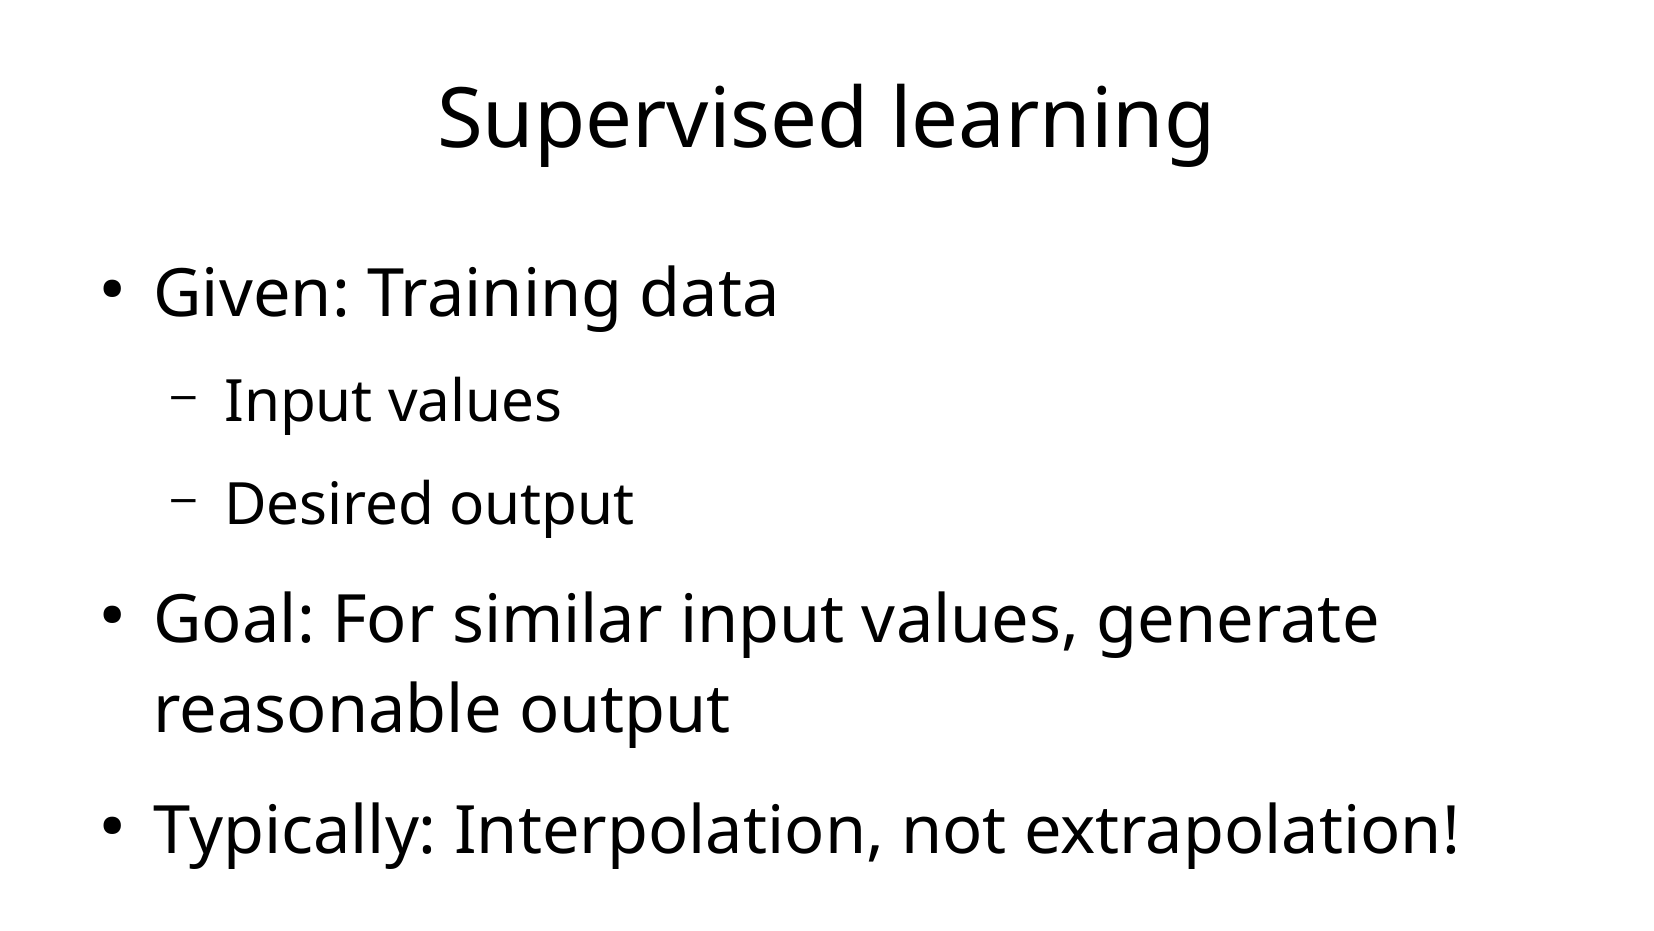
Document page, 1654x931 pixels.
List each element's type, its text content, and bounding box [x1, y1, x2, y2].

title Supervised learning [82, 37, 1571, 193]
list Given: Training data Input values Desired output Goal: For similar input values, generate reasonable output Typically: Interpolation, not extrapolation! [82, 217, 1571, 901]
